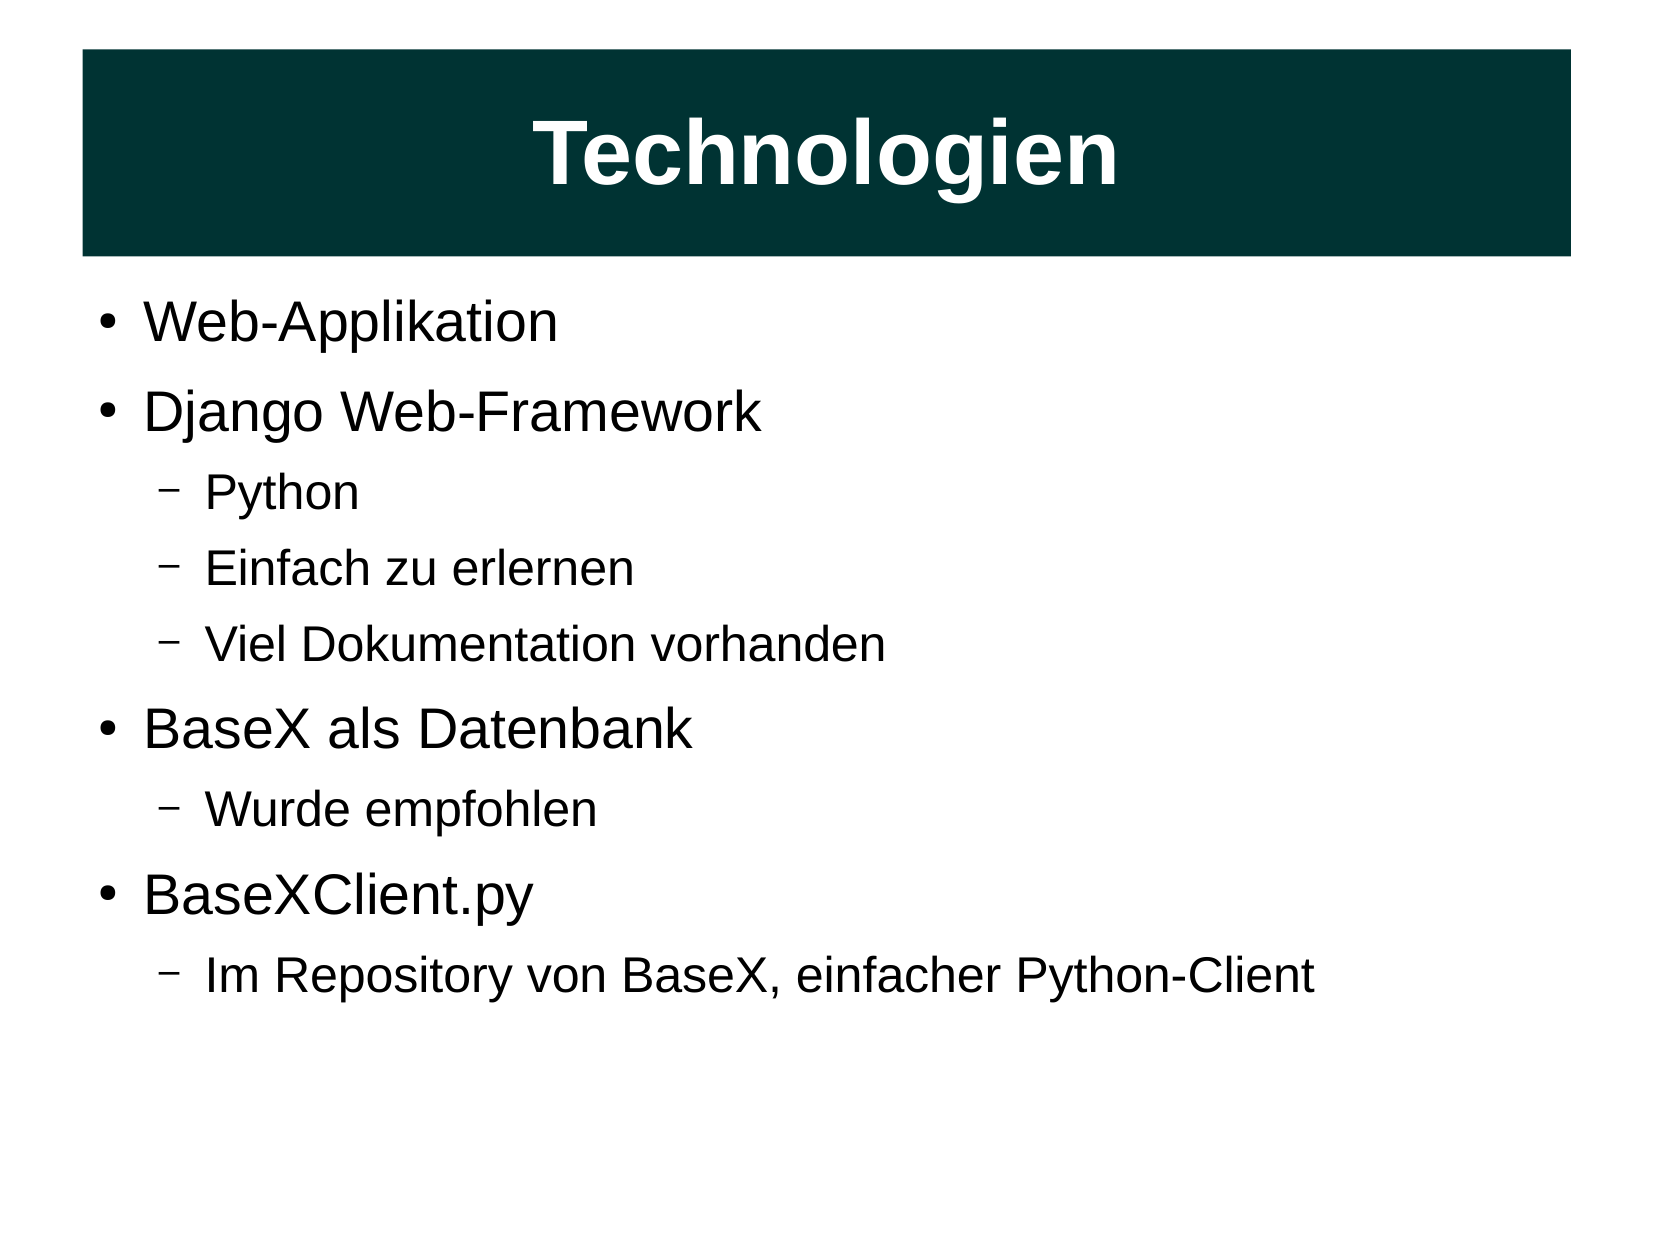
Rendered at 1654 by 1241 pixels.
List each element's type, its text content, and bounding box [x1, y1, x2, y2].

title Technologien [82, 49, 1571, 257]
list Web-Applikation Django Web-Framework Python Einfach zu erlernen Viel Dokumentation vorhanden BaseX als Datenbank Wurde empfohlen BaseXClient.py Im Repository von BaseX, einfacher Python-Client [82, 290, 1571, 1010]
